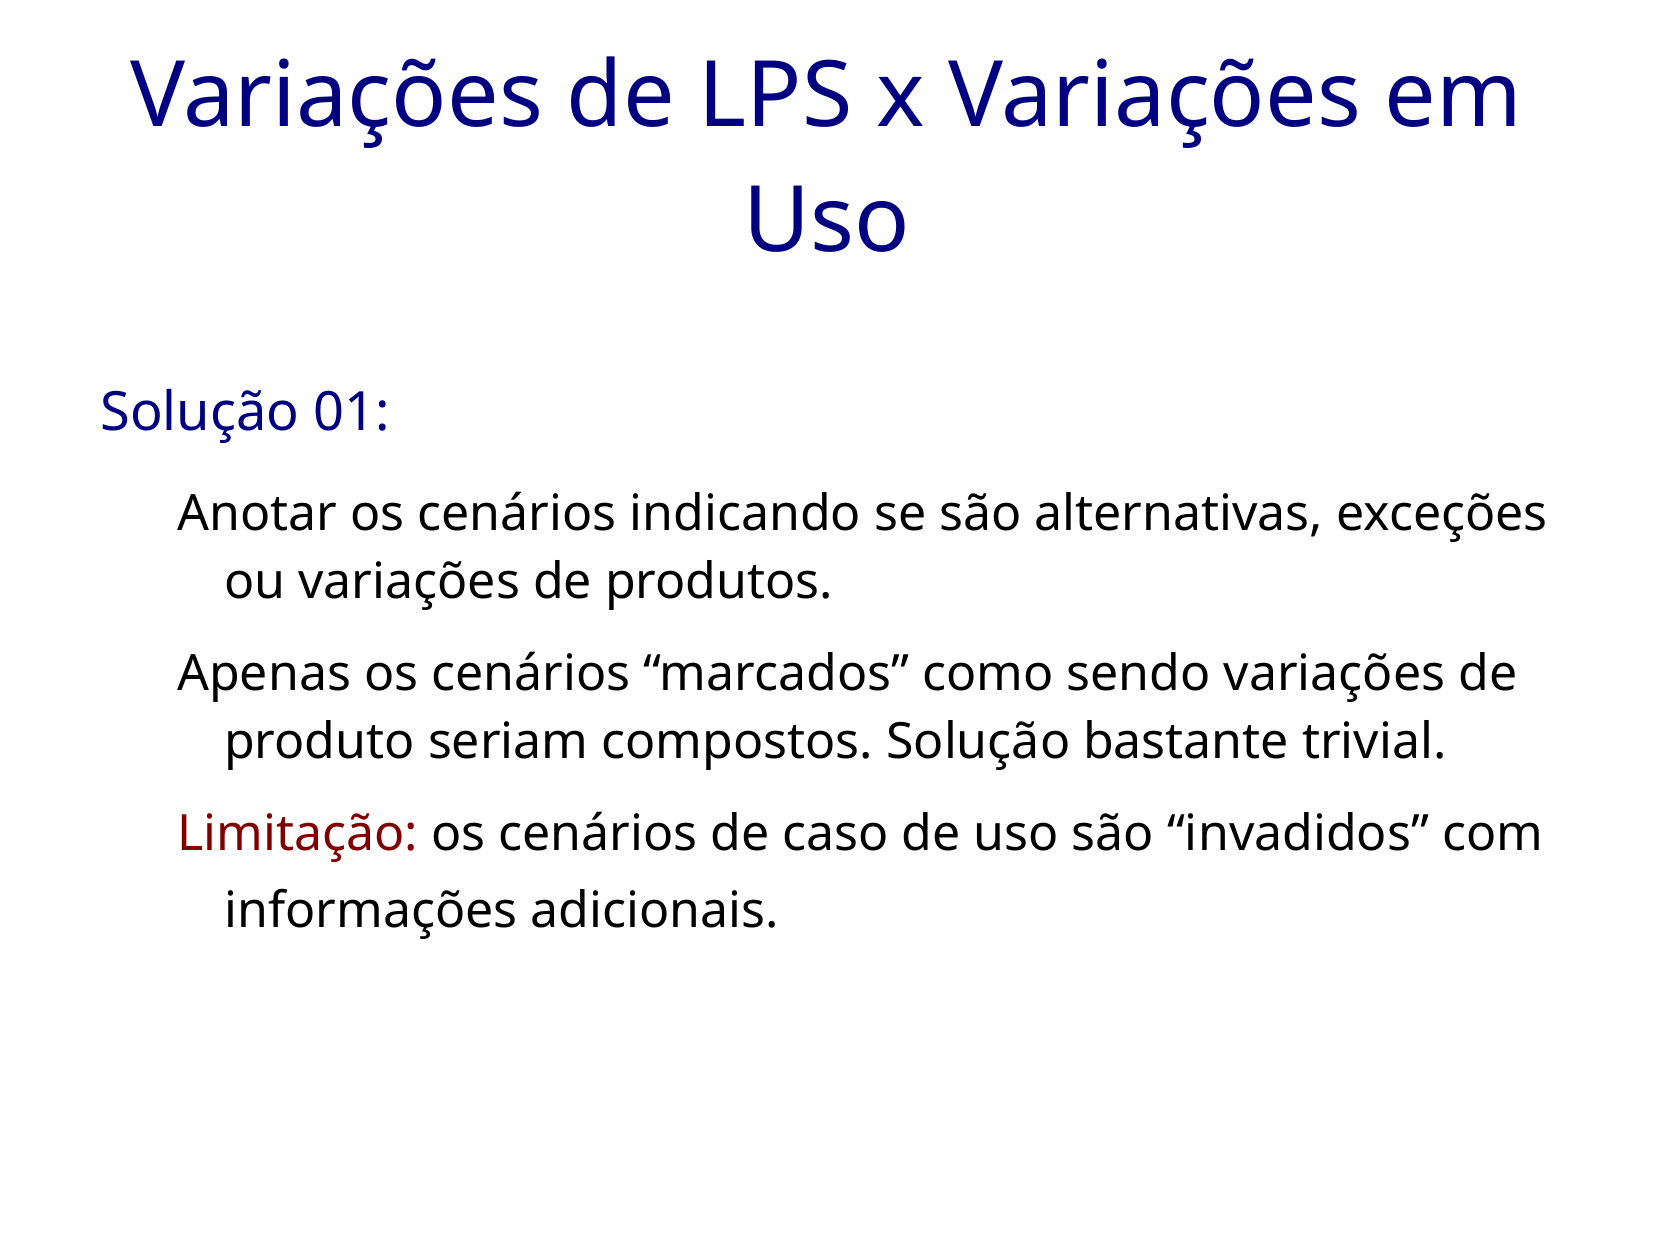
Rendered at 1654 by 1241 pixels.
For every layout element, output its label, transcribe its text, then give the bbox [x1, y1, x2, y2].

list Solução 01: Anotar os cenários indicando se são alternativas, exceções ou variações de produtos. Apenas os cenários “marcados” como sendo variações de produto seriam compostos. Solução bastante trivial. Limitação: os cenários de caso de uso são “invadidos” com informações adicionais. [82, 372, 1571, 999]
title Variações de LPS x Variações em Uso [82, 24, 1571, 282]
